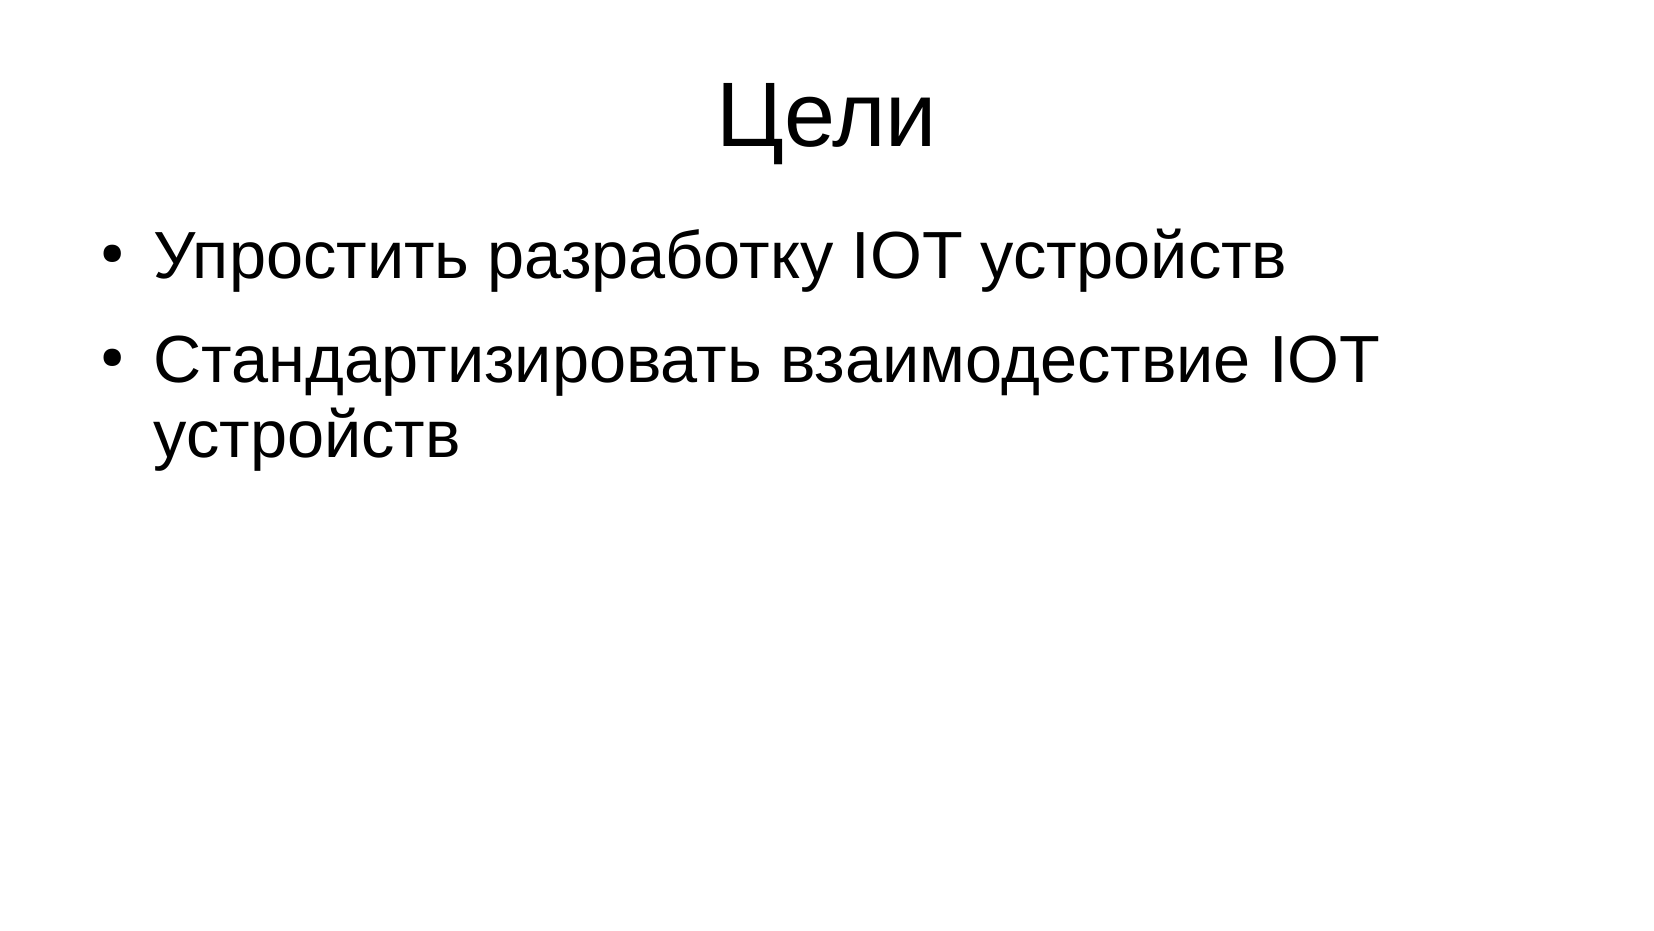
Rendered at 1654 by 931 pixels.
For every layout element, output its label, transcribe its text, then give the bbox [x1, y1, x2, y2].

list Упростить разработку IOT устройств Стандартизировать взаимодествие IOT устройств [82, 217, 1571, 758]
title Цели [82, 37, 1571, 193]
